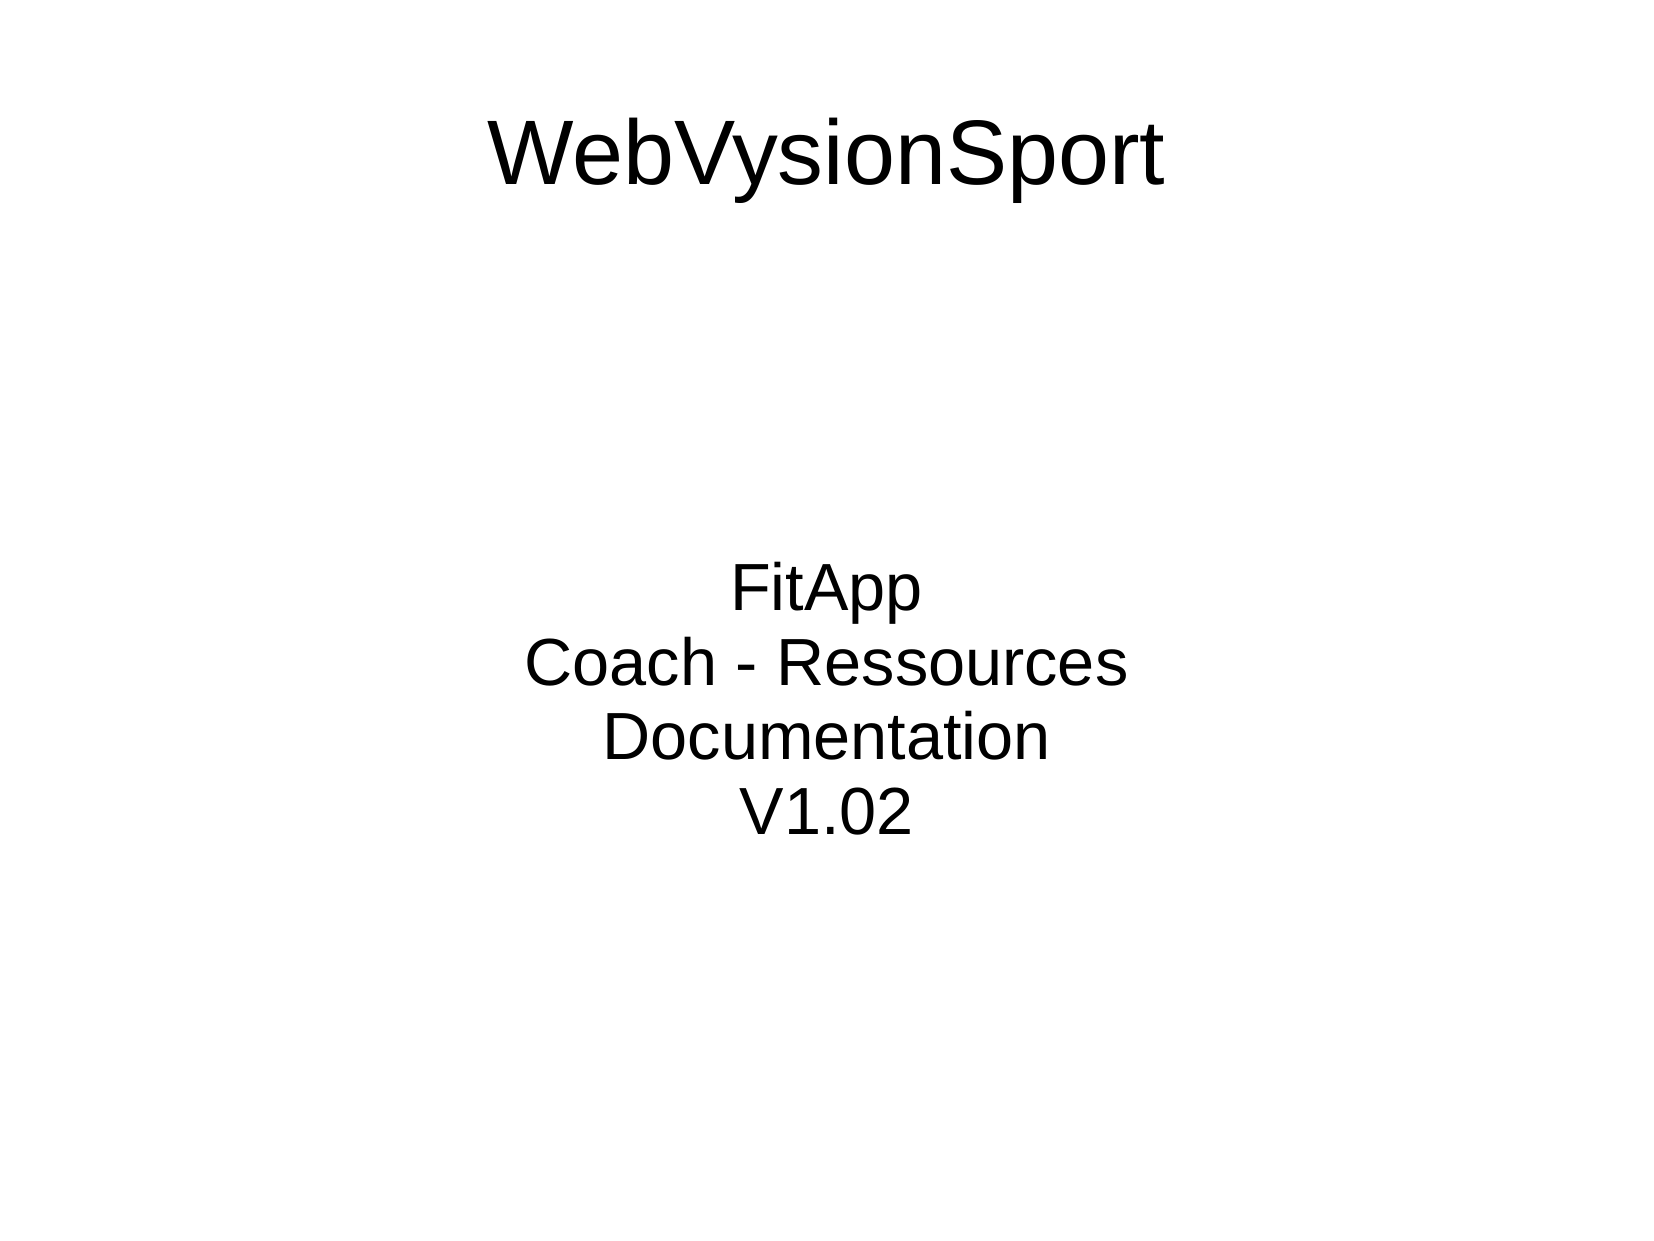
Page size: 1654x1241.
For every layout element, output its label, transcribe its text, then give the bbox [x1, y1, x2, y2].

title WebVysionSport [82, 49, 1571, 257]
subtitle FitApp Coach - Ressources Documentation V1.02 [82, 290, 1571, 1109]
